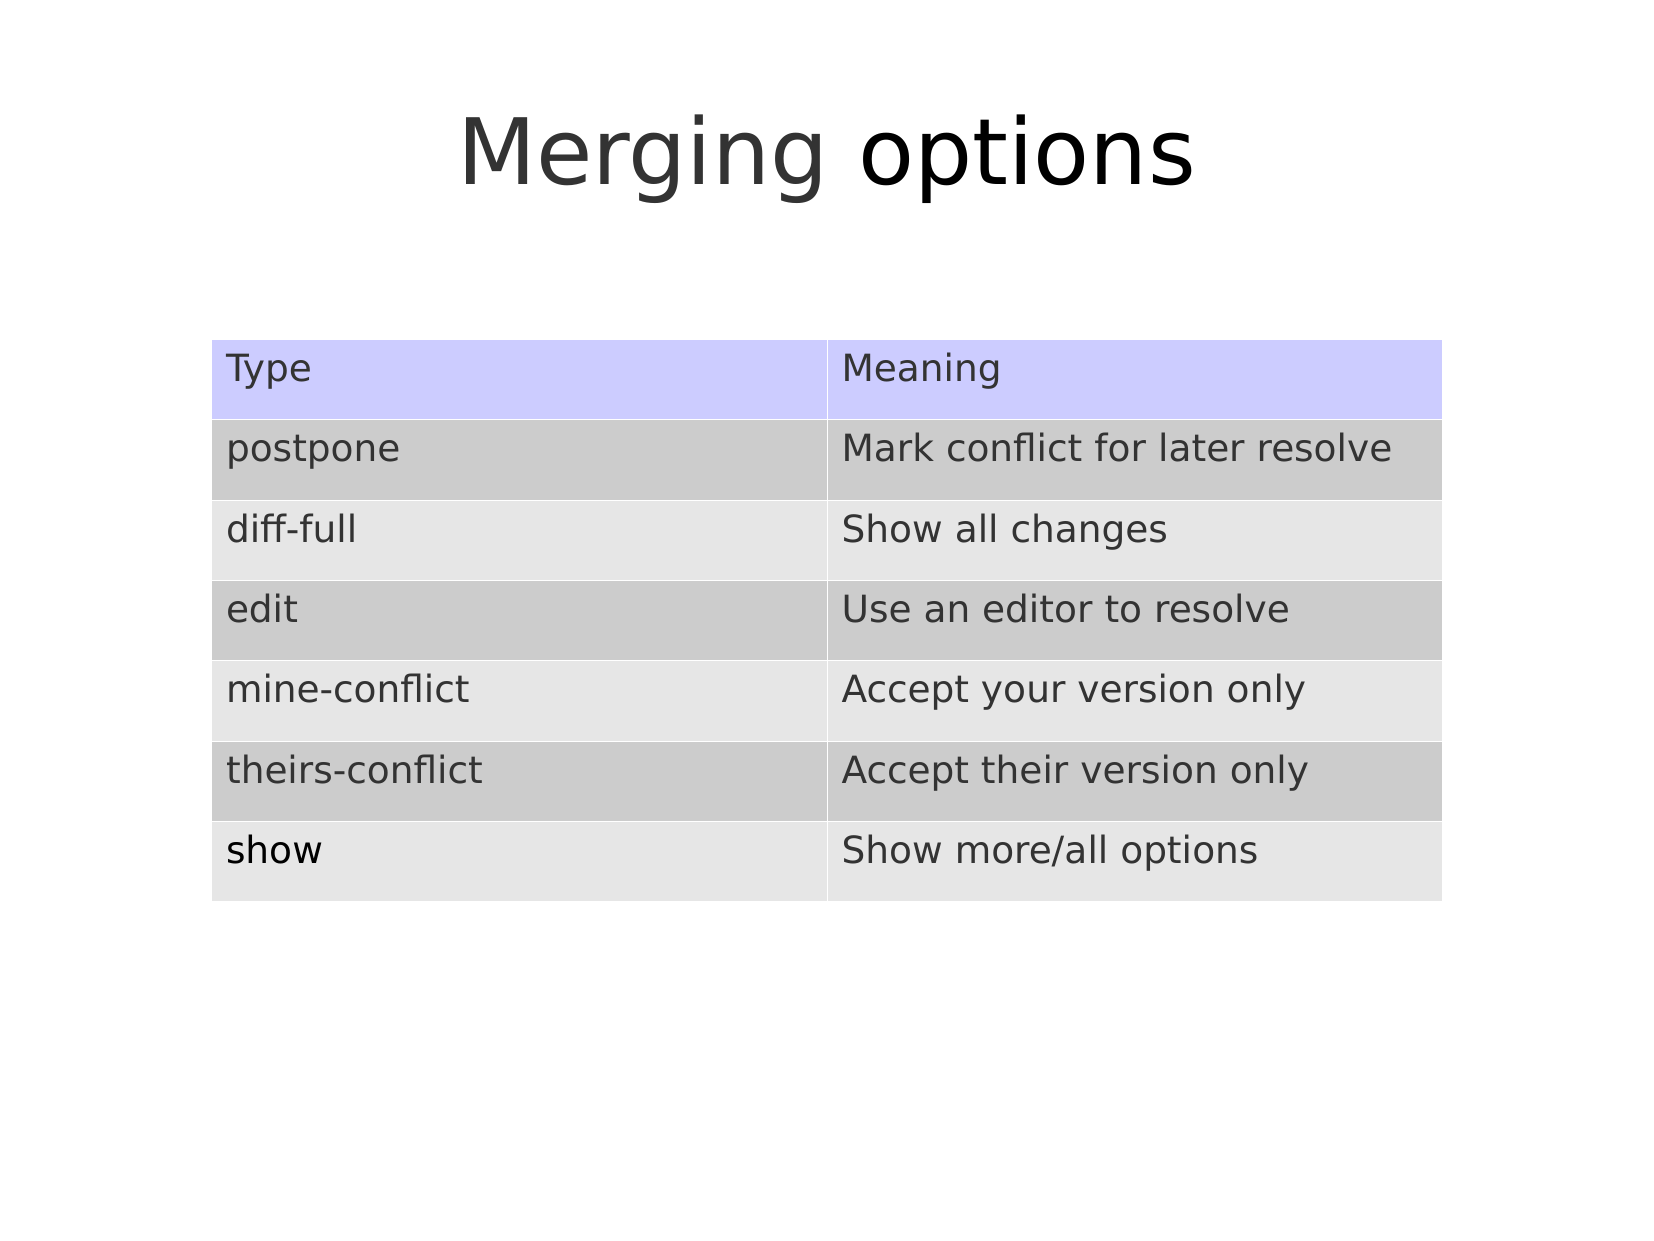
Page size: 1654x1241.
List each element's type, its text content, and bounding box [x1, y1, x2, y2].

table_cell postpone [212, 420, 827, 500]
title Merging options [82, 49, 1571, 257]
table_cell theirs-conflict [212, 742, 827, 821]
table_header Meaning [828, 340, 1442, 419]
table_cell diff-full [212, 501, 827, 580]
table_cell Accept your version only [828, 661, 1442, 741]
table_cell Use an editor to resolve [828, 581, 1442, 660]
table_cell Show more/all options [828, 822, 1442, 901]
table_cell Accept their version only [828, 742, 1442, 821]
table_cell Show all changes [828, 501, 1442, 580]
table_cell edit [212, 581, 827, 660]
table_cell Mark conflict for later resolve [828, 420, 1442, 500]
table_cell mine-conflict [212, 661, 827, 741]
table_cell show [212, 822, 827, 901]
table_header Type [212, 340, 827, 419]
